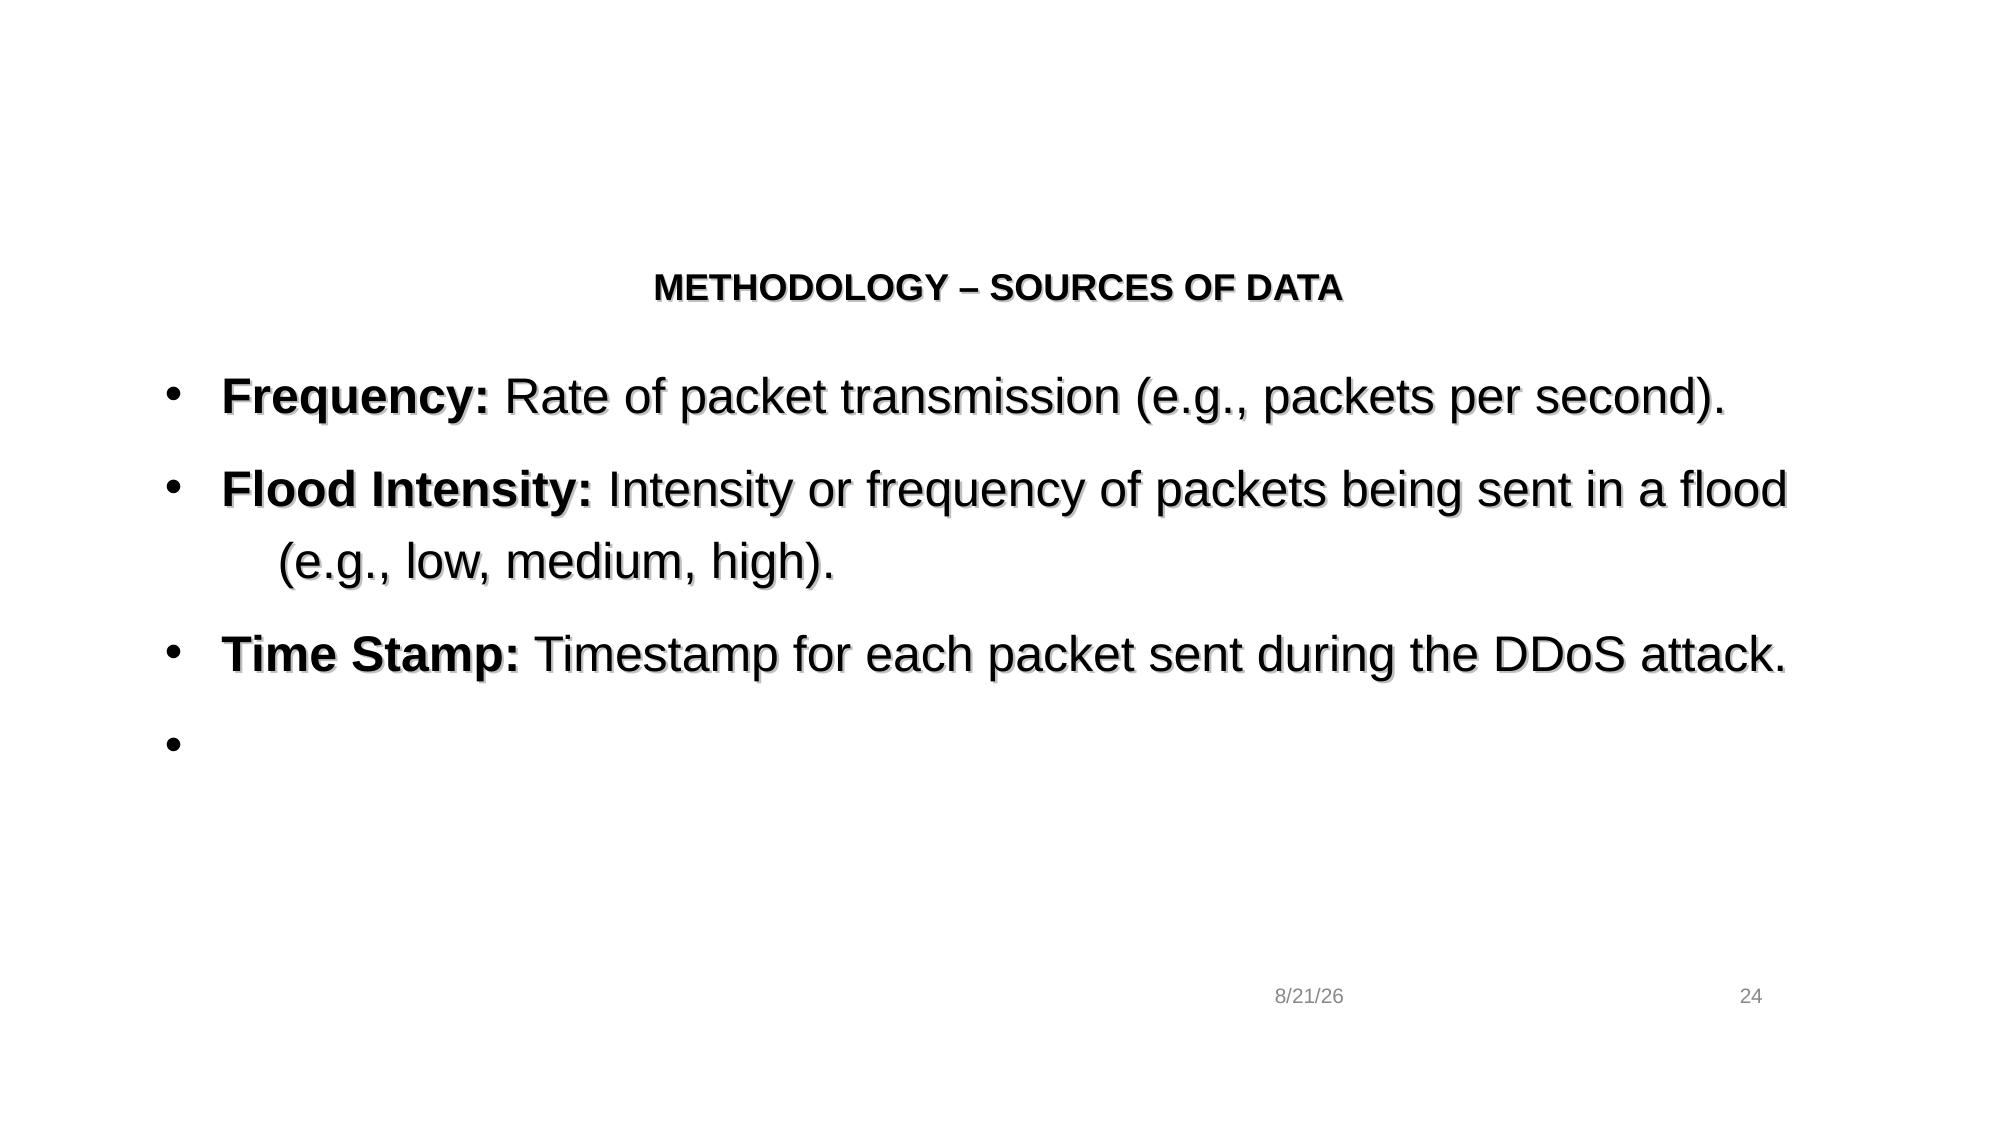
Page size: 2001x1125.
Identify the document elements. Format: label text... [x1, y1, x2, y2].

slide_number December 27, 2024 [1259, 965, 1710, 1025]
title Methodology – sources of data [149, 99, 1849, 318]
slide_number 24 [1724, 965, 1849, 1025]
list Frequency: Rate of packet transmission (e.g., packets per second). Flood Intensity: Intensity or frequency of packets being sent in a flood (e.g., low, medium, high). Time Stamp: Timestamp for each packet sent during the DDoS attack. [149, 343, 1849, 950]
